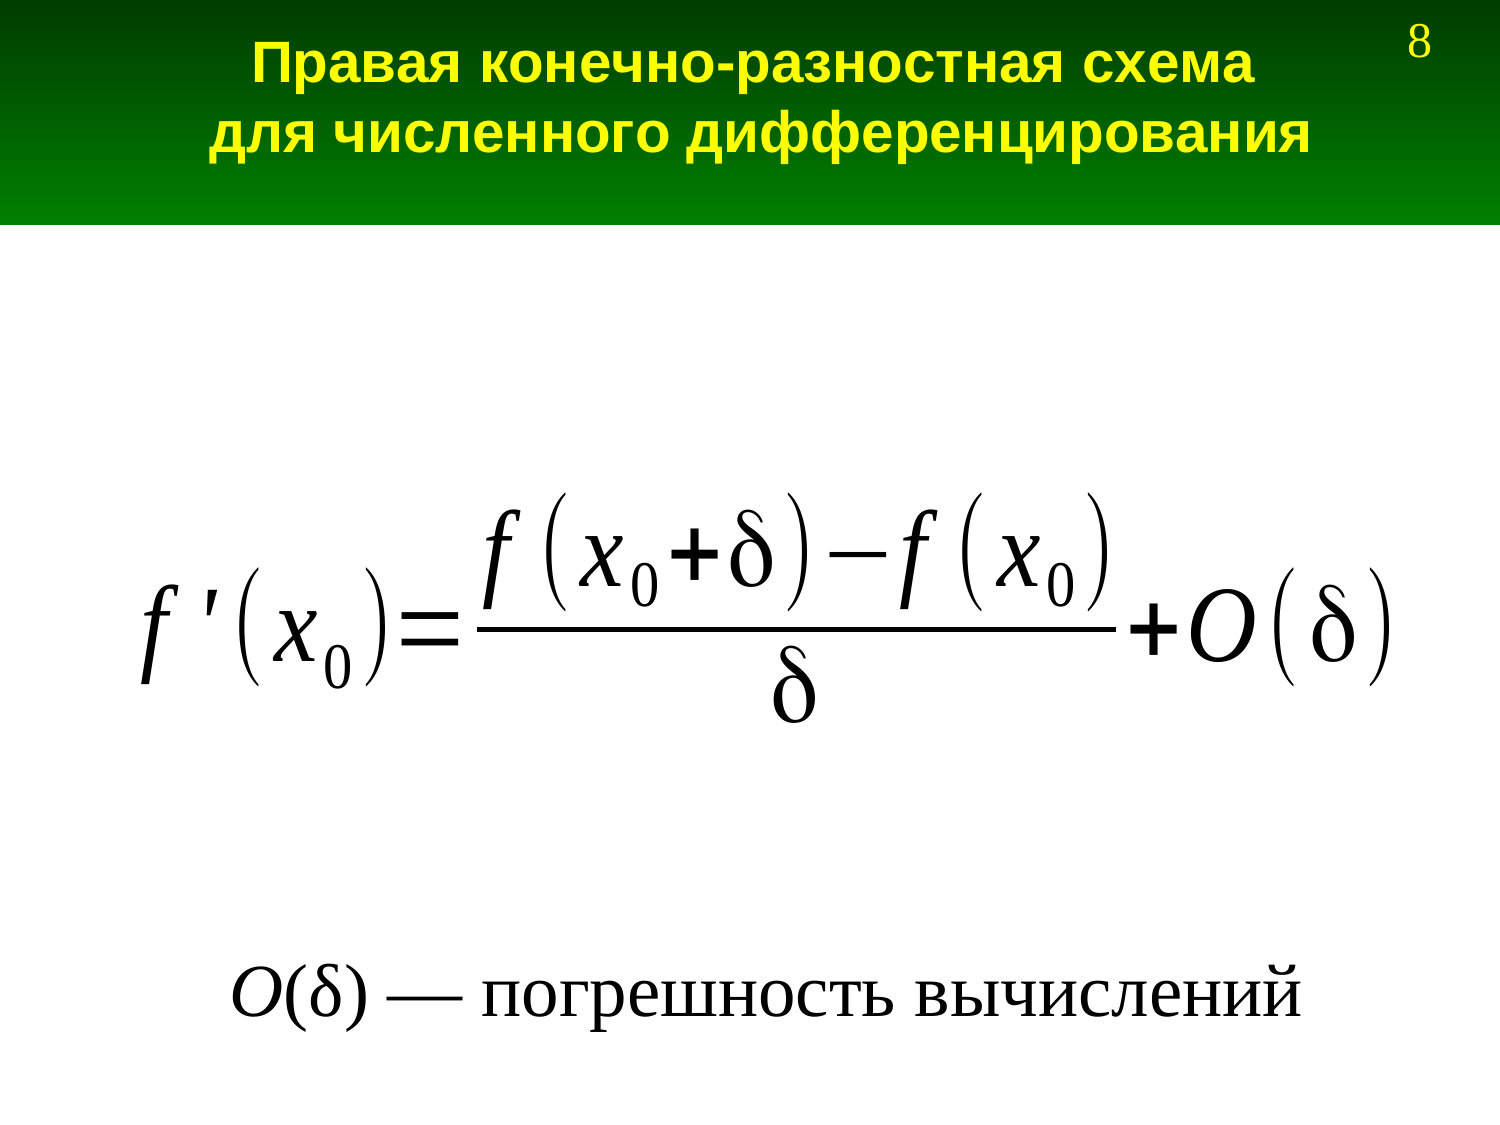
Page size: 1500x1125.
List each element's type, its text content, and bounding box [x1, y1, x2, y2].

chart [115, 484, 1419, 728]
title Правая конечно-разностная схема для численного дифференцирования [123, 0, 1399, 188]
text_box O(δ) — погрешность вычислений [214, 934, 1321, 1040]
